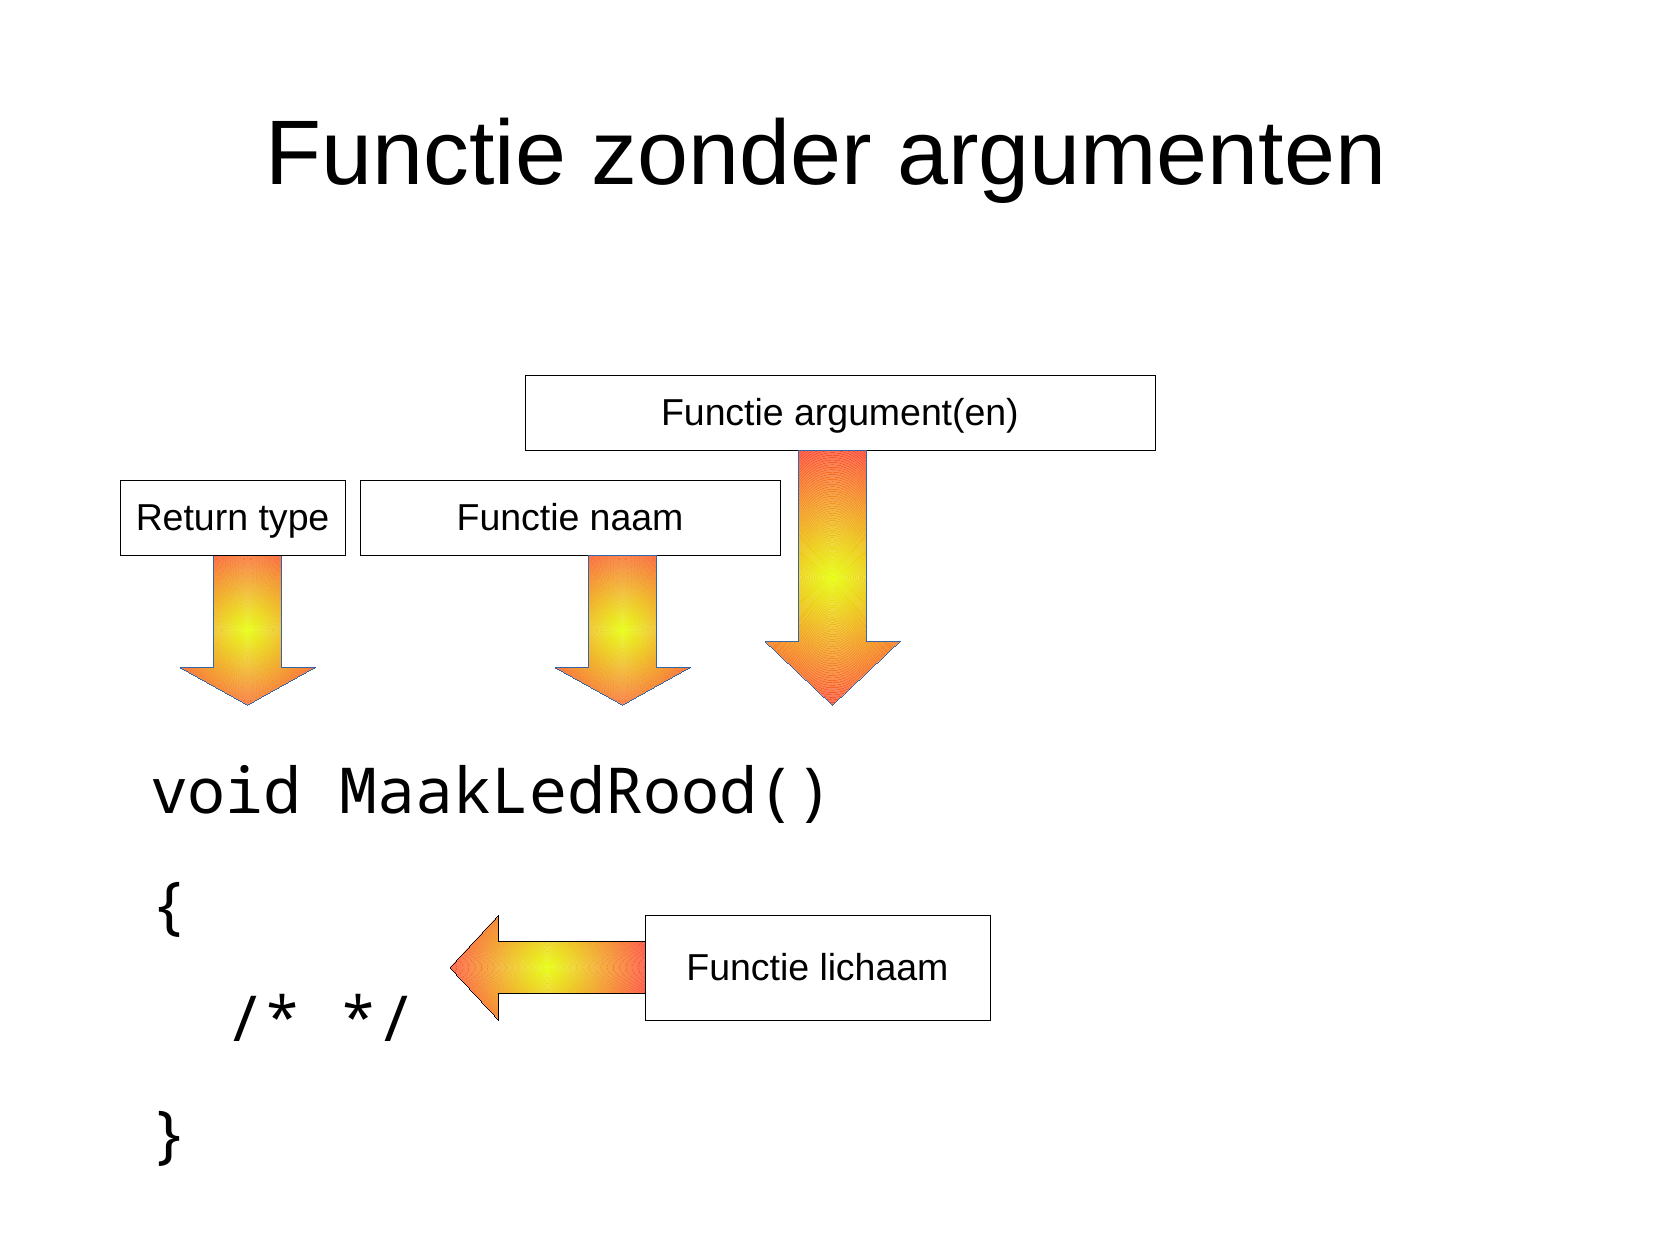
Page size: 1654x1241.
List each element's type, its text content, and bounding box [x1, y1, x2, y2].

text_box [180, 556, 316, 706]
text_box Functie argument(en) [525, 375, 1156, 451]
text_box Functie naam [360, 480, 781, 556]
text_box Return type [120, 480, 346, 556]
title Functie zonder argumenten [82, 49, 1571, 257]
text_box [555, 555, 691, 706]
list void MaakLedRood() { /* */ } [82, 290, 1606, 1186]
text_box [765, 450, 901, 706]
text_box Functie lichaam [645, 915, 991, 1021]
text_box [450, 915, 646, 1021]
